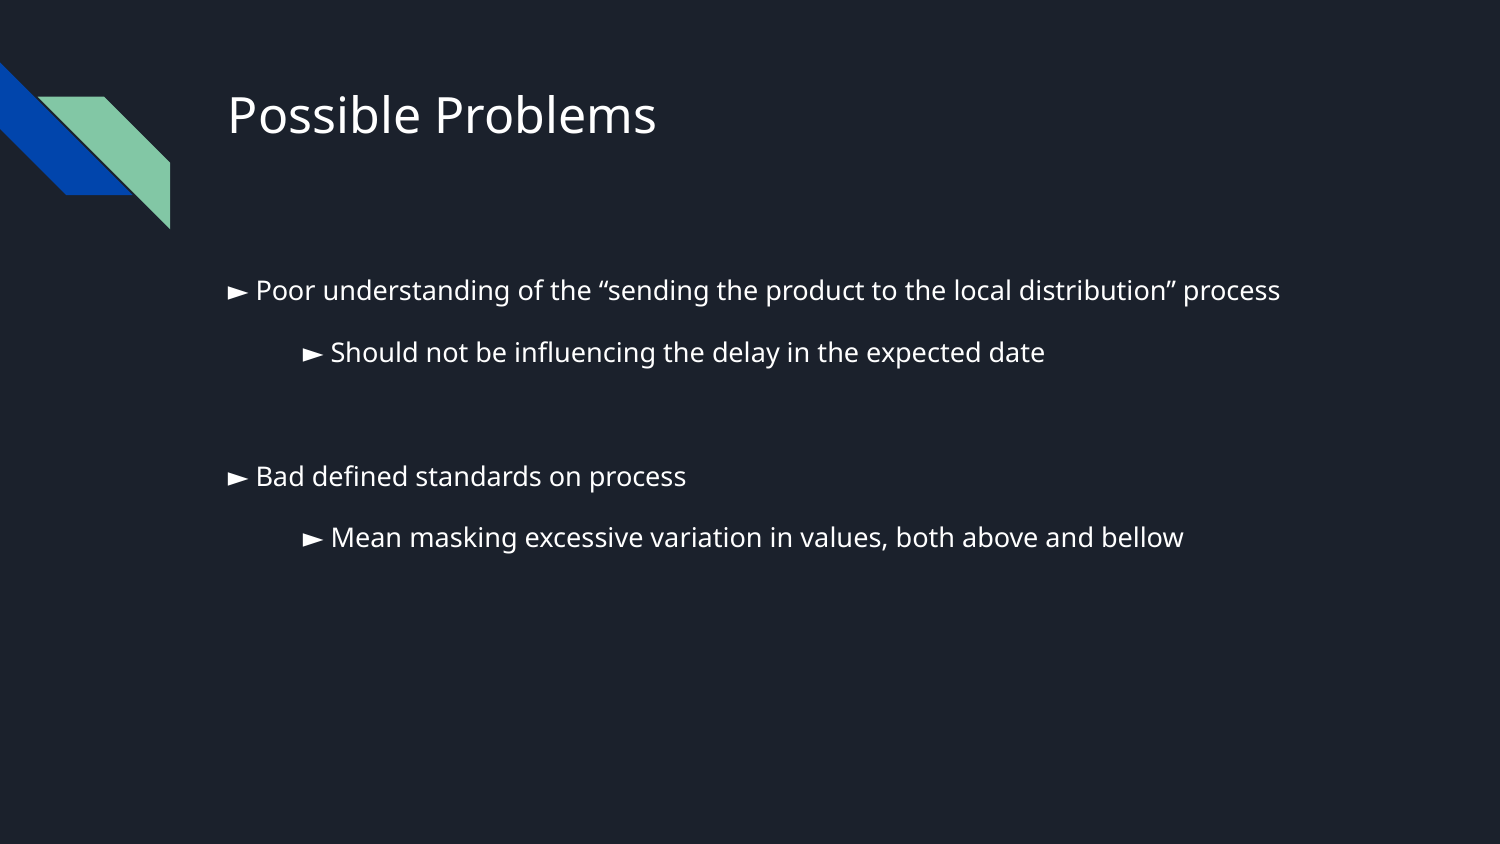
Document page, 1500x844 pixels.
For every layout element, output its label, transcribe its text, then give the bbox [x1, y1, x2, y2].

list ► Poor understanding of the “sending the product to the local distribution” process ► Should not be influencing the delay in the expected date ► Bad defined standards on process ► Mean masking excessive variation in values, both above and bellow [212, 257, 1368, 735]
title Possible Problems [212, 64, 1368, 215]
